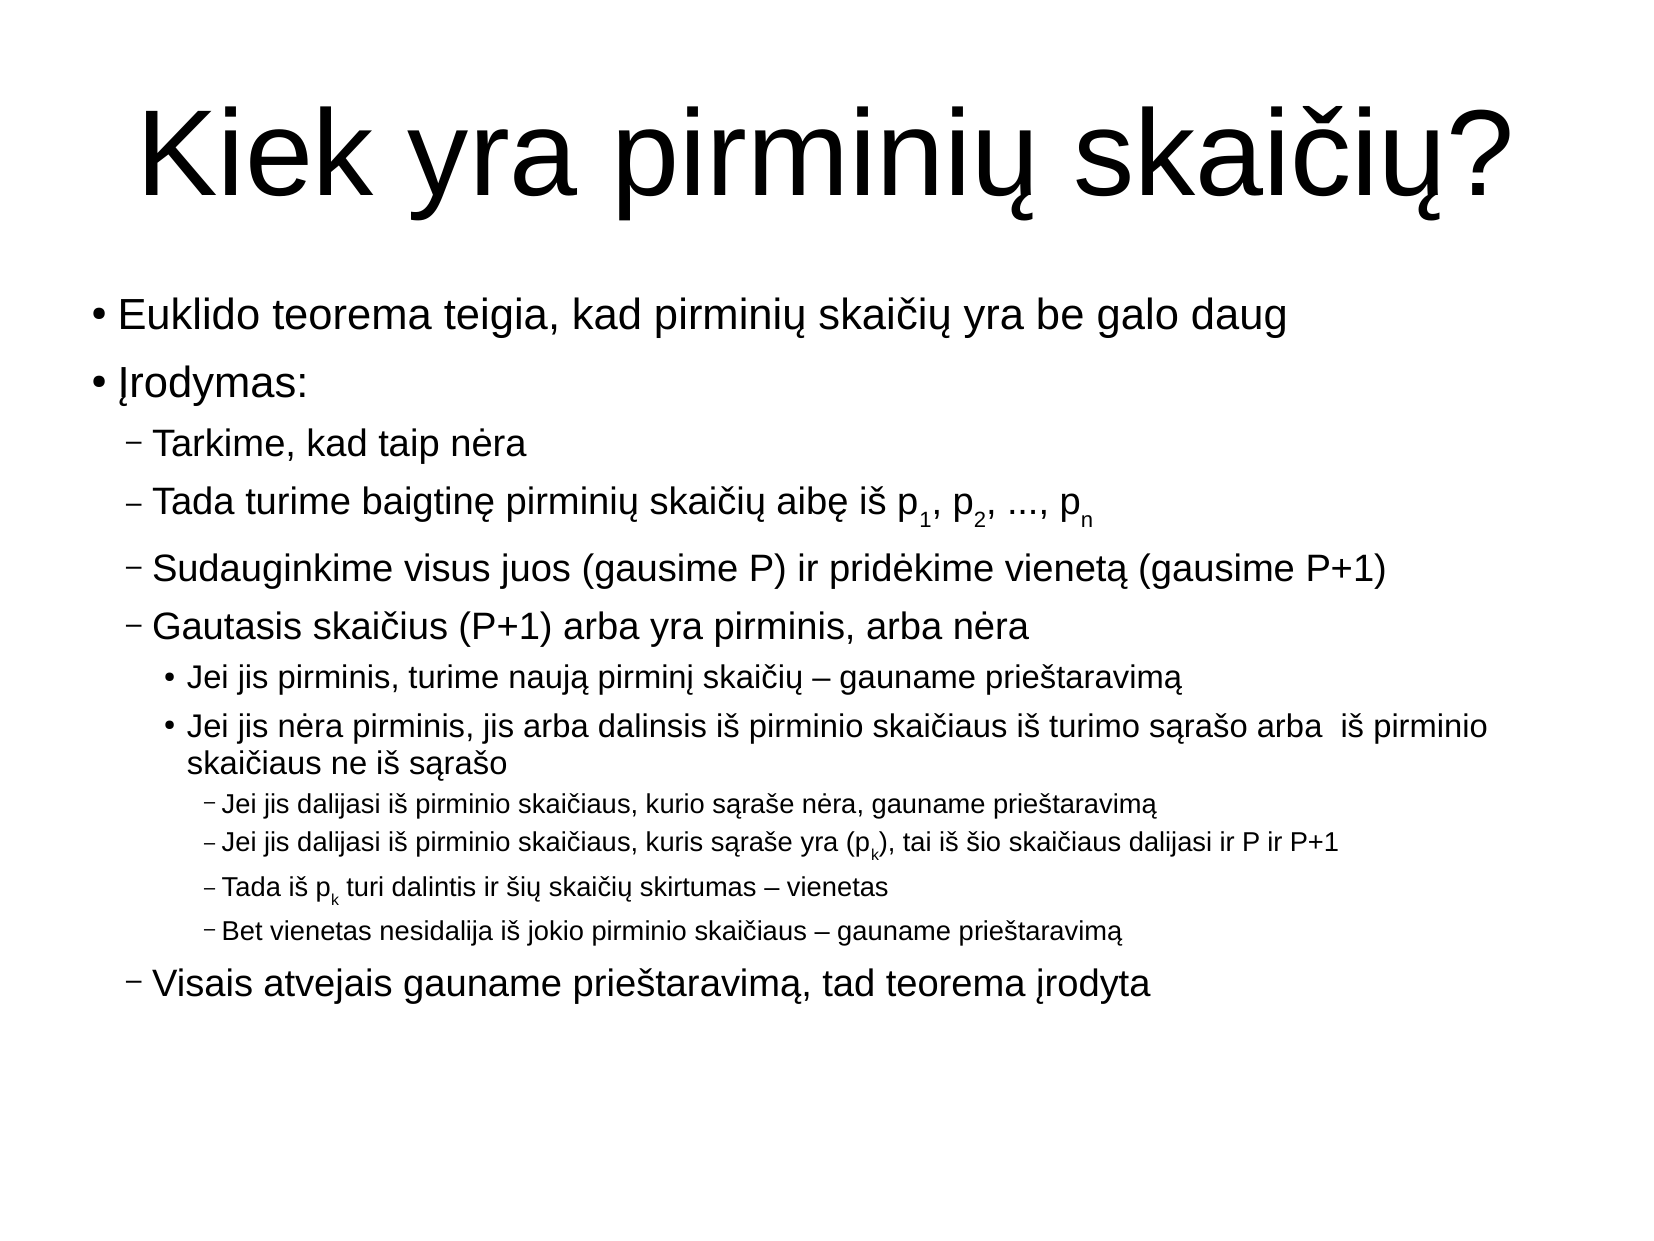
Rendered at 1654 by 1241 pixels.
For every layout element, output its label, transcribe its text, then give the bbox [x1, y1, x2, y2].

list Euklido teorema teigia, kad pirminių skaičių yra be galo daug Įrodymas: Tarkime, kad taip nėra Tada turime baigtinę pirminių skaičių aibę iš p1, p2, ..., pn Sudauginkime visus juos (gausime P) ir pridėkime vienetą (gausime P+1) Gautasis skaičius (P+1) arba yra pirminis, arba nėra Jei jis pirminis, turime naują pirminį skaičių – gauname prieštaravimą Jei jis nėra pirminis, jis arba dalinsis iš pirminio skaičiaus iš turimo sąrašo arba iš pirminio skaičiaus ne iš sąrašo Jei jis dalijasi iš pirminio skaičiaus, kurio sąraše nėra, gauname prieštaravimą Jei jis dalijasi iš pirminio skaičiaus, kuris sąraše yra (pk), tai iš šio skaičiaus dalijasi ir P ir P+1 Tada iš pk turi dalintis ir šių skaičių skirtumas – vienetas Bet vienetas nesidalija iš jokio pirminio skaičiaus – gauname prieštaravimą Visais atvejais gauname prieštaravimą, tad teorema įrodyta [82, 290, 1571, 1010]
title Kiek yra pirminių skaičių? [82, 49, 1571, 257]
